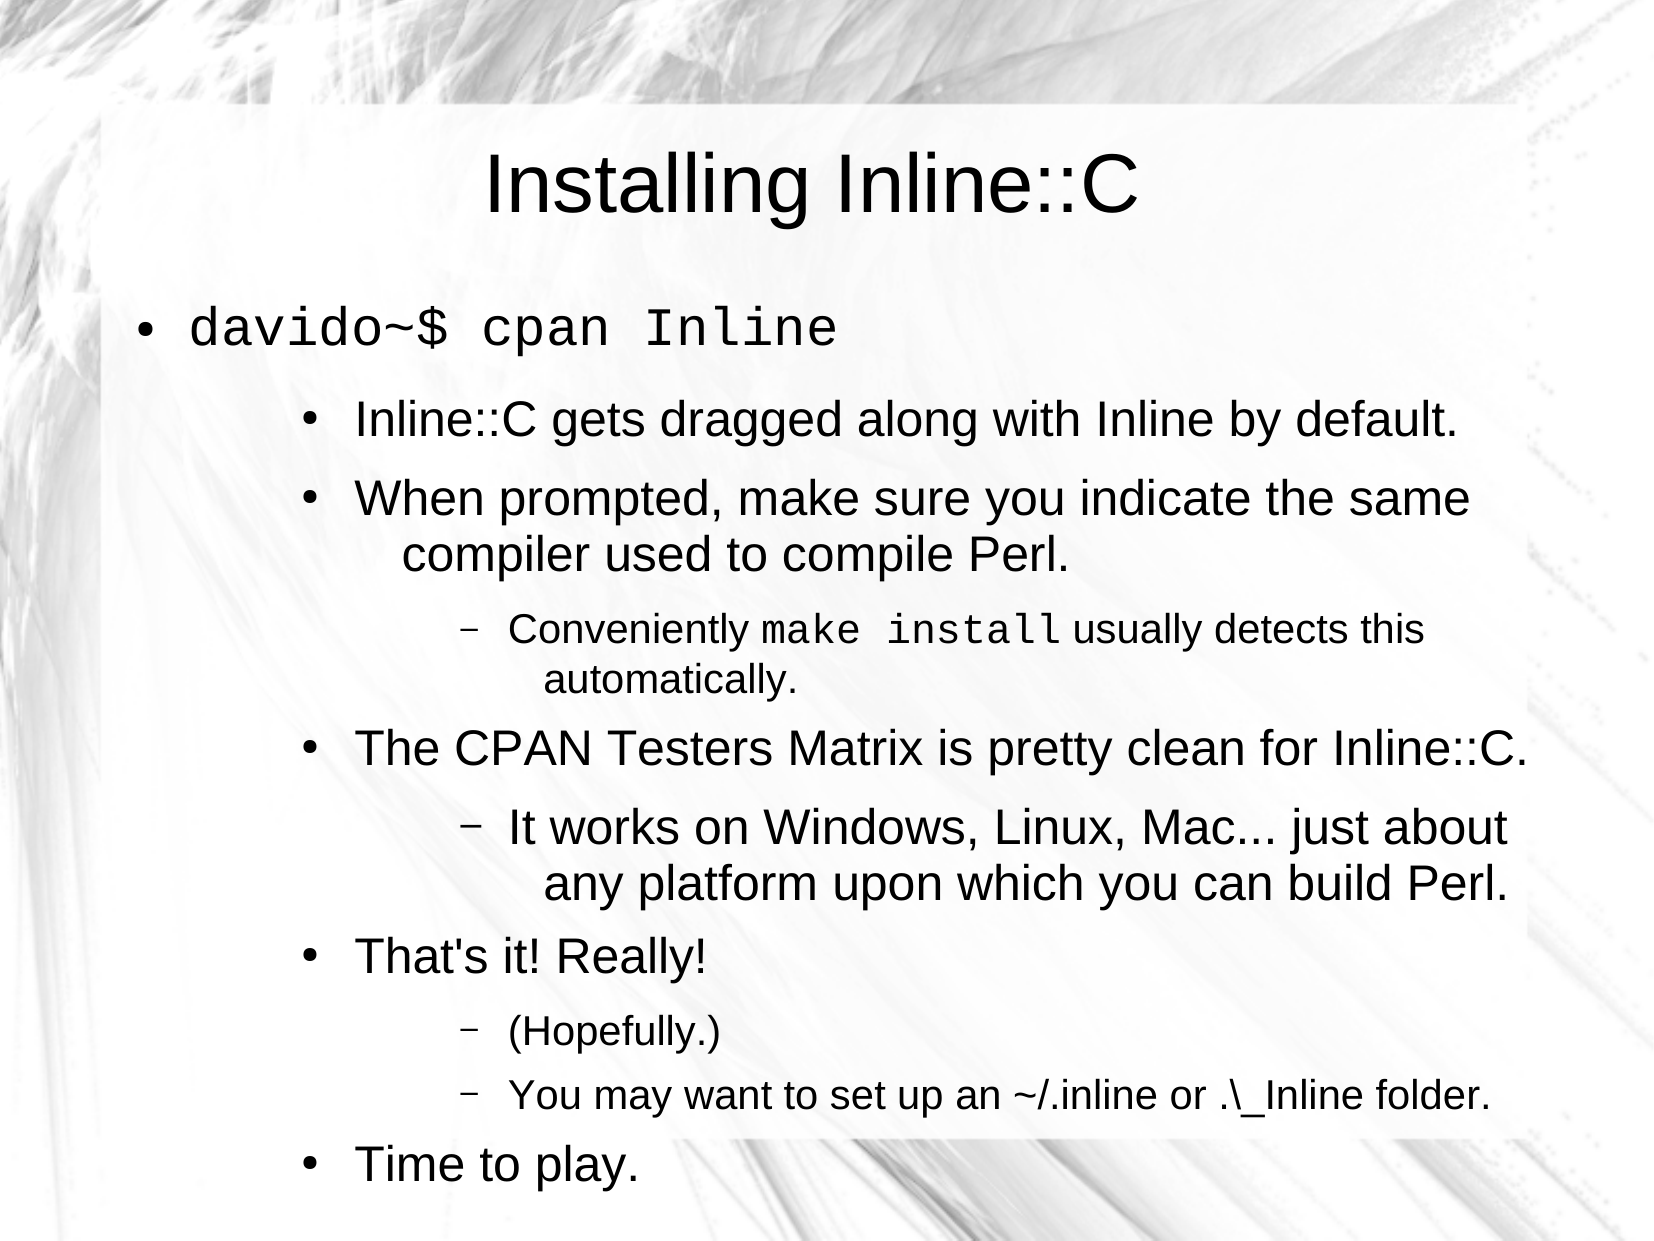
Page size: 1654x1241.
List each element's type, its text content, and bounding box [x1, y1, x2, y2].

list davido~$ cpan Inline Inline::C gets dragged along with Inline by default. When prompted, make sure you indicate the same compiler used to compile Perl. Conveniently make install usually detects this automatically. The CPAN Testers Matrix is pretty clean for Inline::C. It works on Windows, Linux, Mac... just about any platform upon which you can build Perl. That's it! Really! (Hopefully.) You may want to set up an ~/.inline or .\_Inline folder. Time to play. [118, 300, 1571, 1189]
picture [0, 0, 1654, 1241]
title Installing Inline::C [118, 112, 1506, 256]
